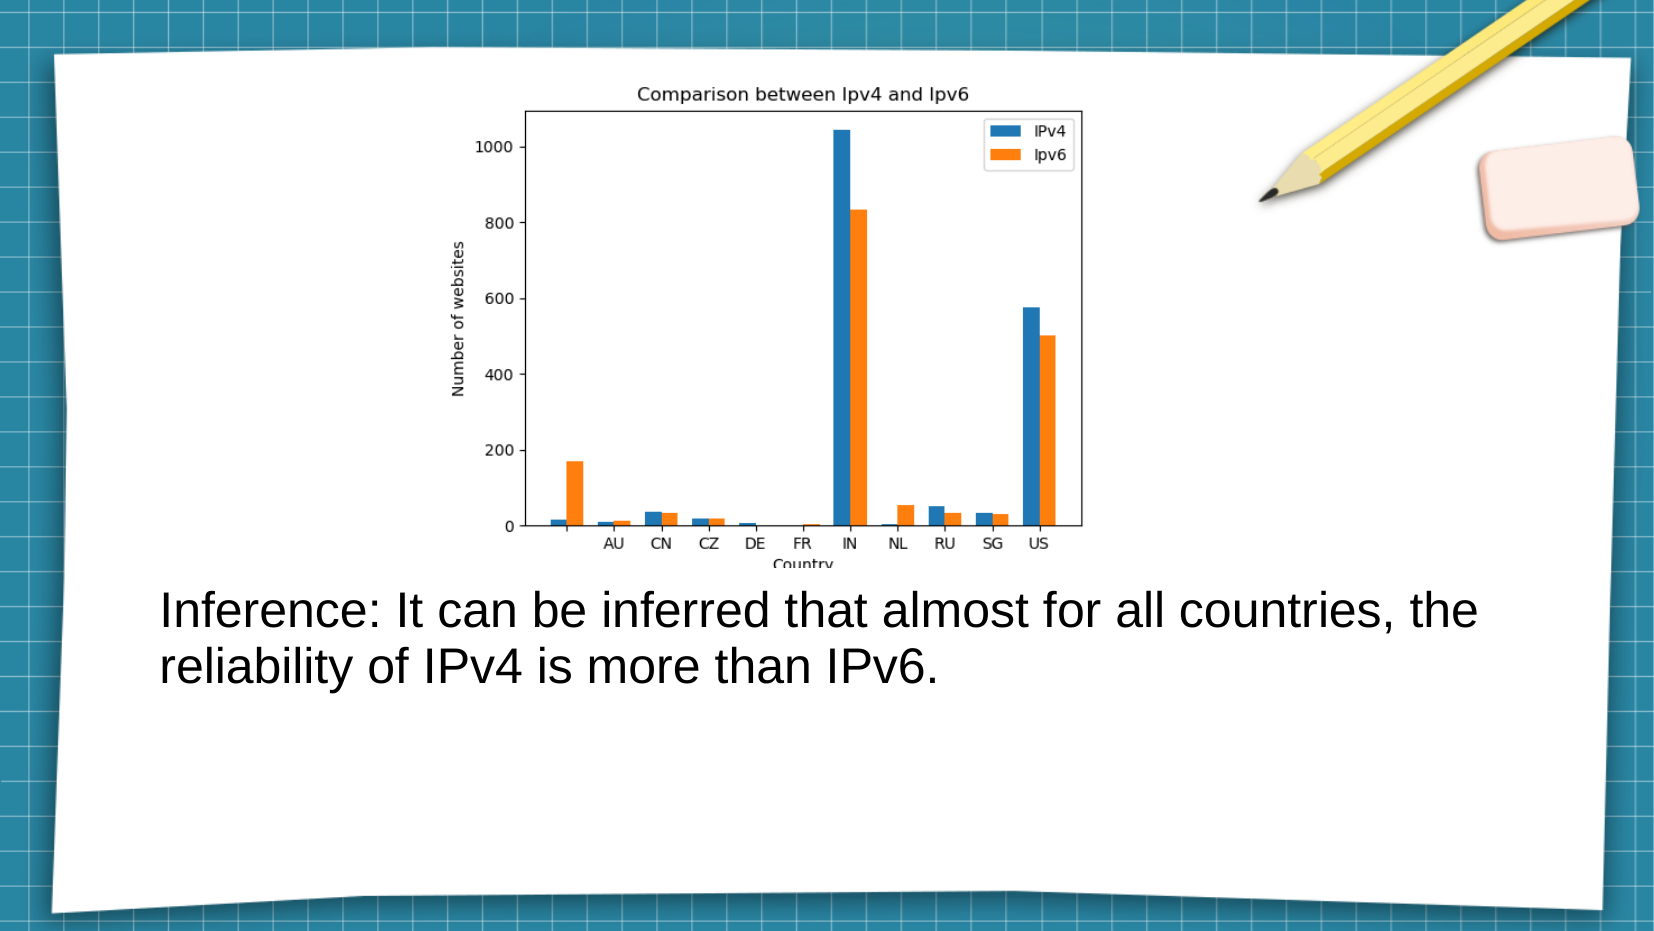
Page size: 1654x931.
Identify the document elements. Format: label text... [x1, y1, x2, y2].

list Inference: It can be inferred that almost for all countries, the reliability of IPv4 is more than IPv6. [88, 582, 1577, 931]
picture [0, 0, 1654, 931]
